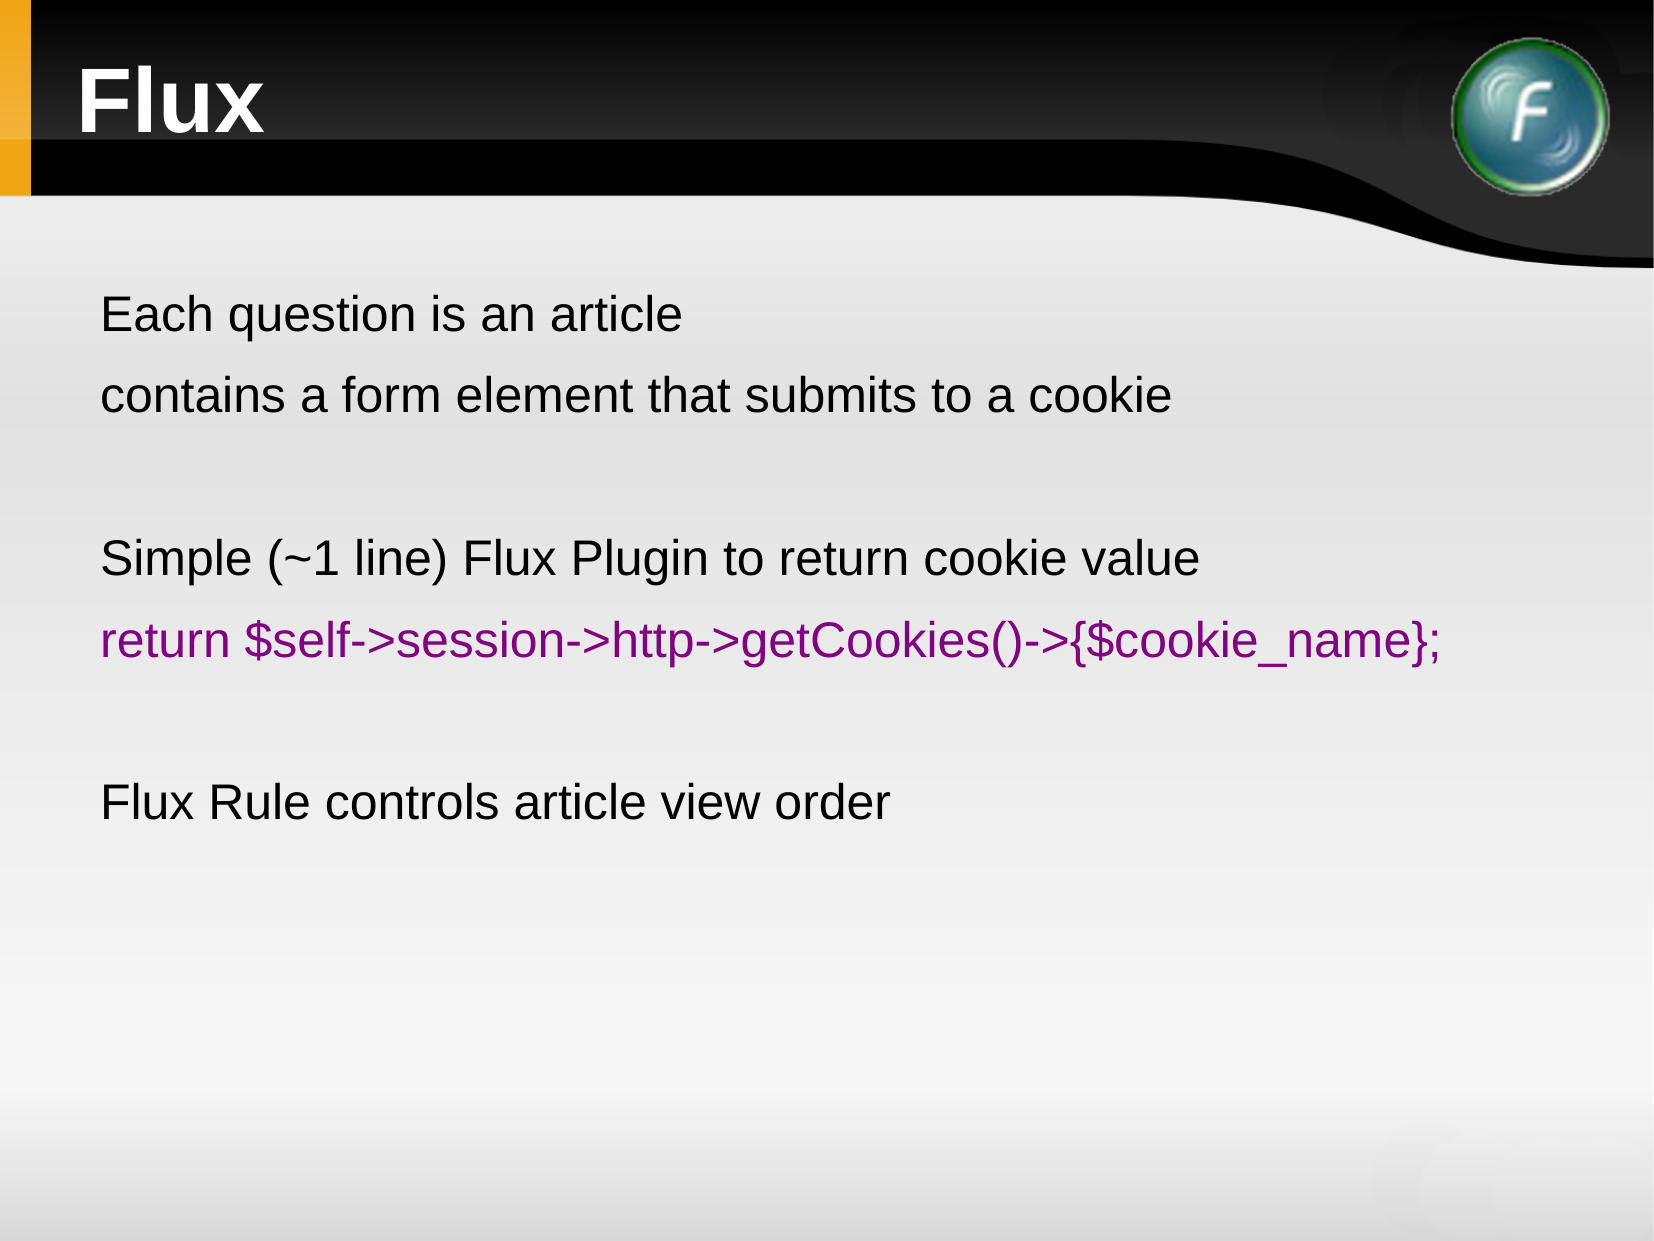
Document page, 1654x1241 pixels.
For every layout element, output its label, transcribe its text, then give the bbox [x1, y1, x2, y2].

list Each question is an article contains a form element that submits to a cookie Simple (~1 line) Flux Plugin to return cookie value return $self->session->http->getCookies()->{$cookie_name}; Flux Rule controls article view order [82, 290, 1571, 1109]
title Flux [76, 0, 1565, 208]
picture [0, 0, 1654, 1241]
